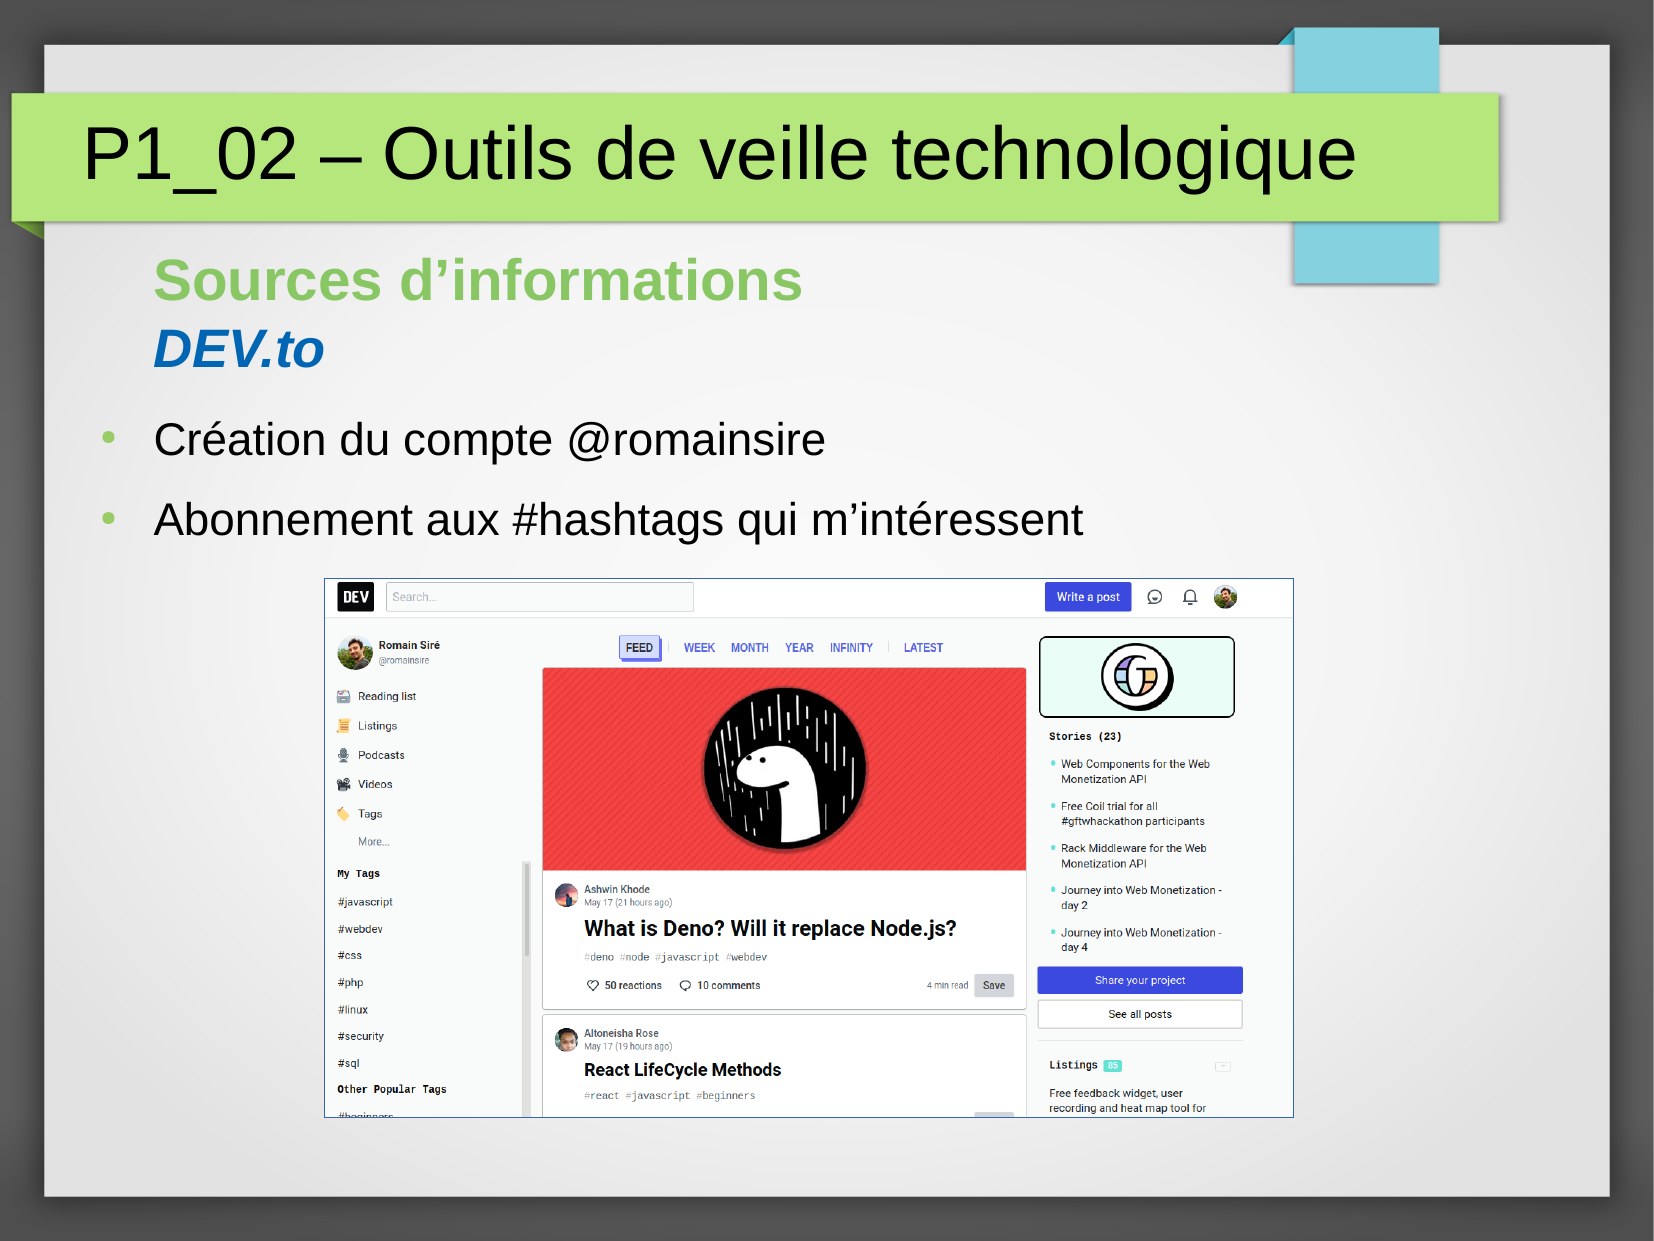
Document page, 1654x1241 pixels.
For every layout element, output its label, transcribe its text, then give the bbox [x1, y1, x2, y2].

picture [0, 0, 1654, 1241]
list Sources d’informations [82, 248, 1571, 318]
list Création du compte @romainsire Abonnement aux #hashtags qui m’intéressent [82, 414, 1453, 792]
title P1_02 – Outils de veille technologique [82, 69, 1501, 238]
list DEV.to [82, 318, 1571, 414]
